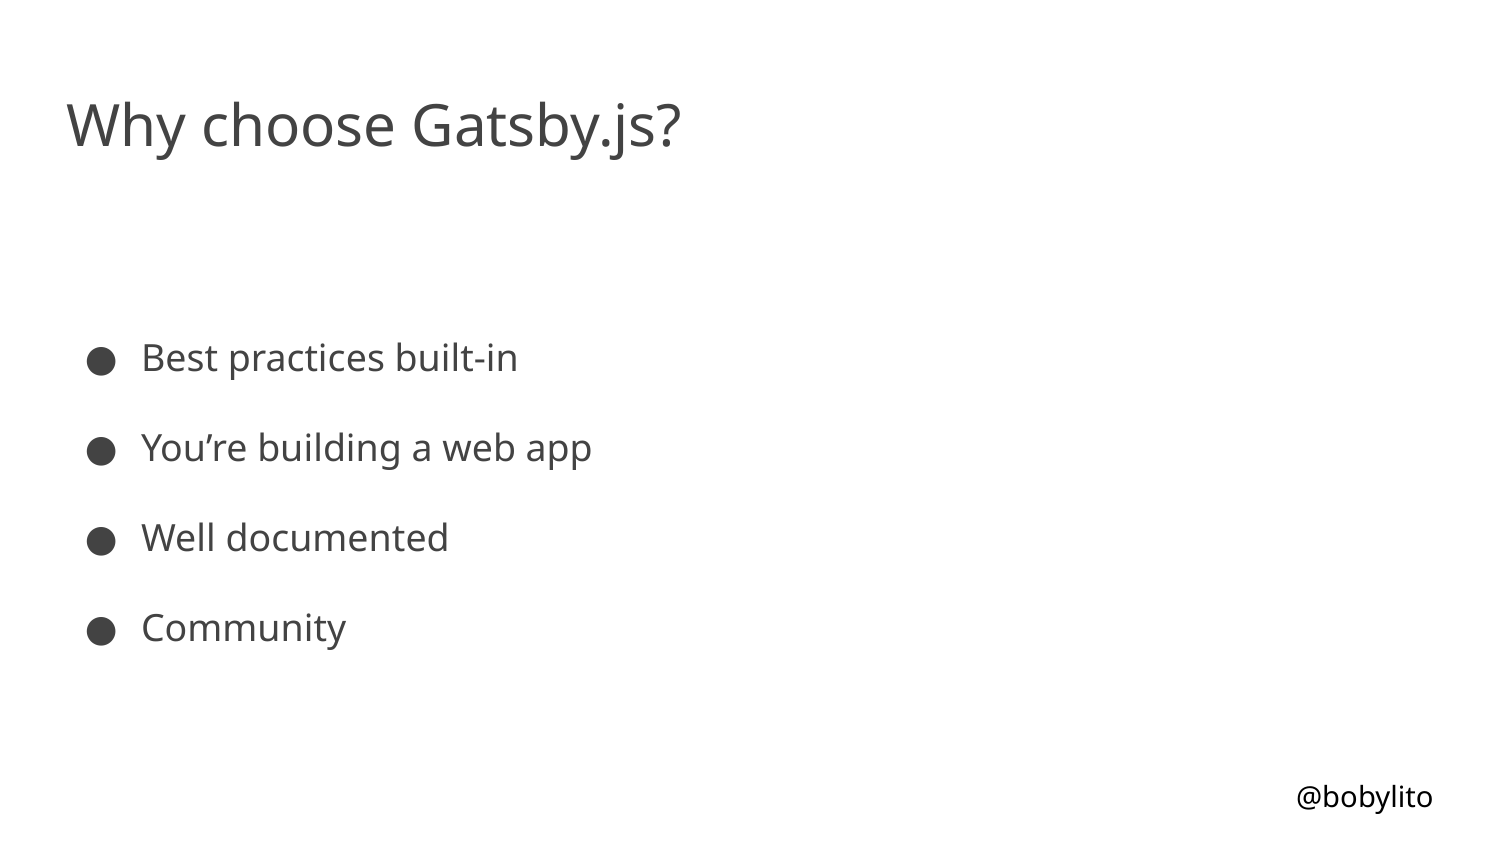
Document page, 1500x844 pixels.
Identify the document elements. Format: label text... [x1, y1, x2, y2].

title Why choose Gatsby.js? [51, 72, 1449, 167]
list Best practices built-in You’re building a web app Well documented Community [51, 189, 1449, 750]
